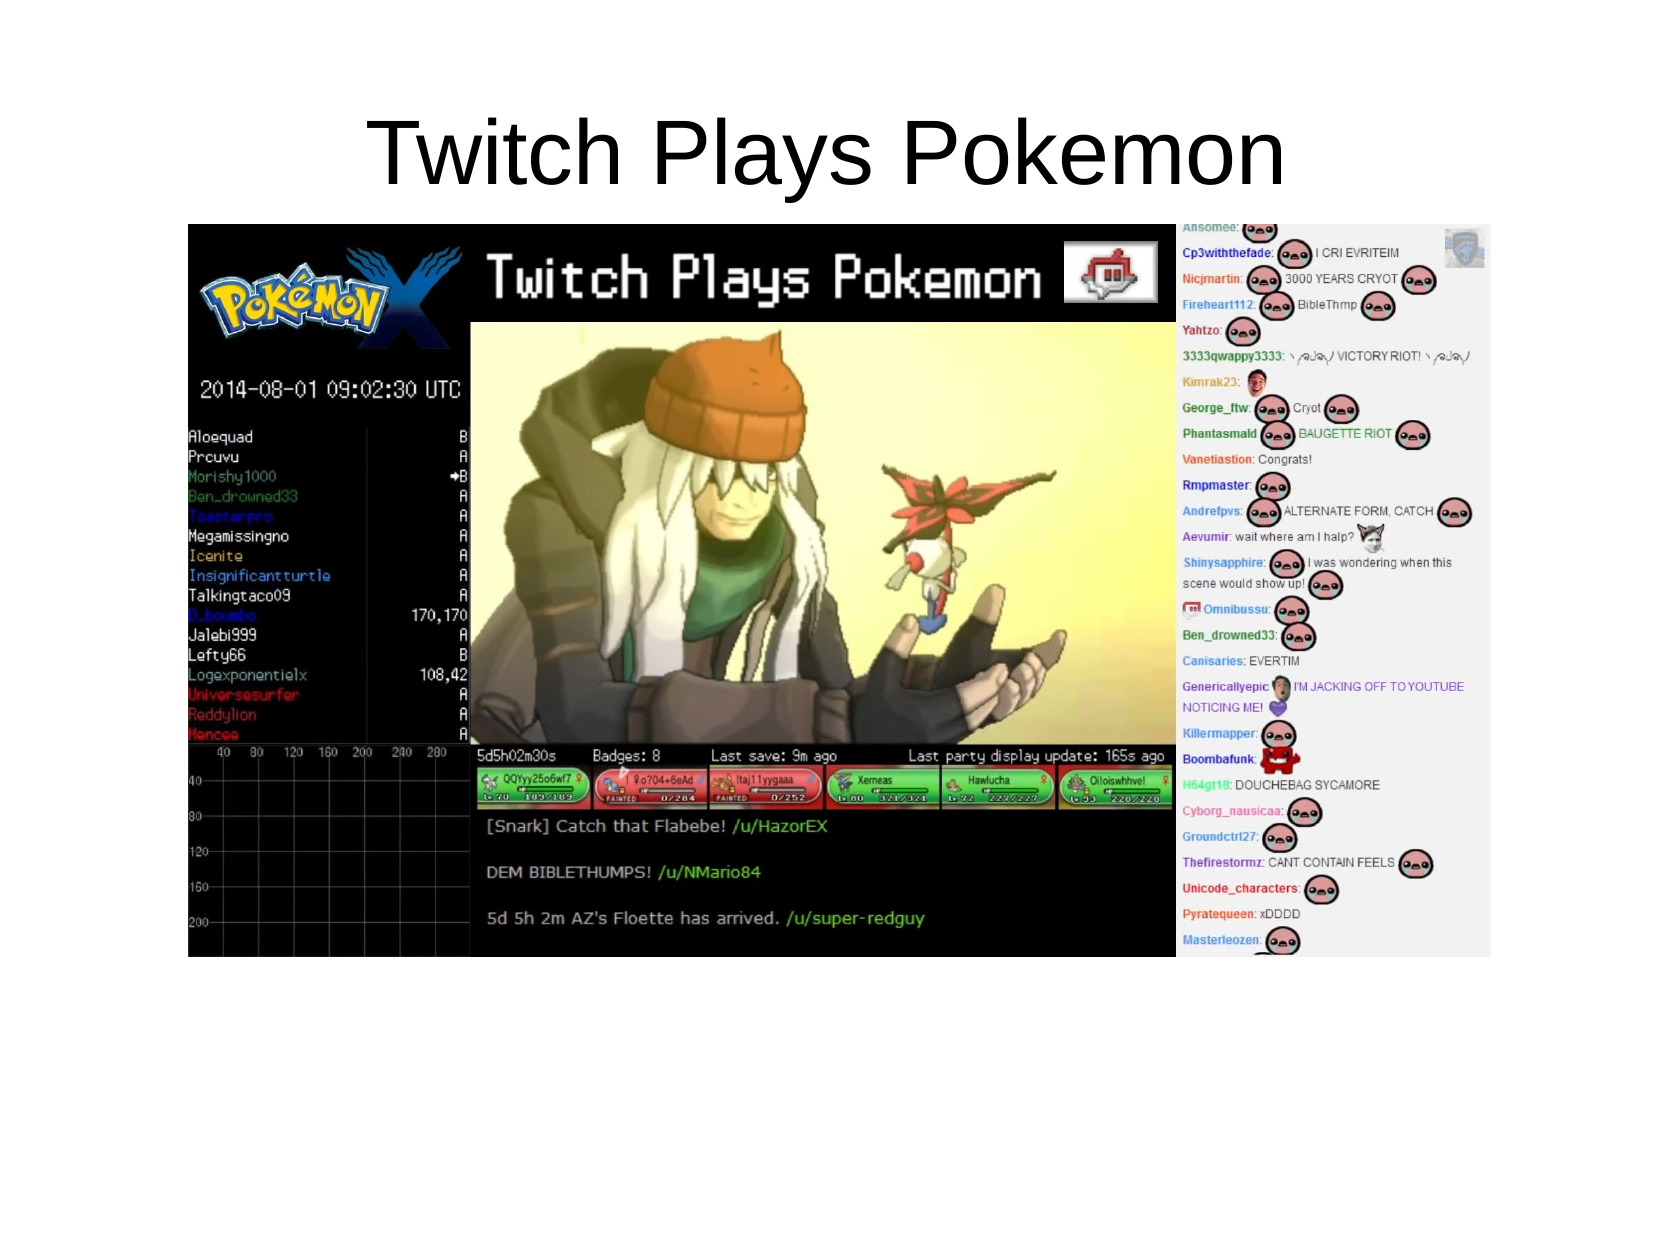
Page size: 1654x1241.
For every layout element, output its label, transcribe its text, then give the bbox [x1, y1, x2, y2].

picture [188, 224, 1491, 957]
title Twitch Plays Pokemon [82, 49, 1571, 257]
